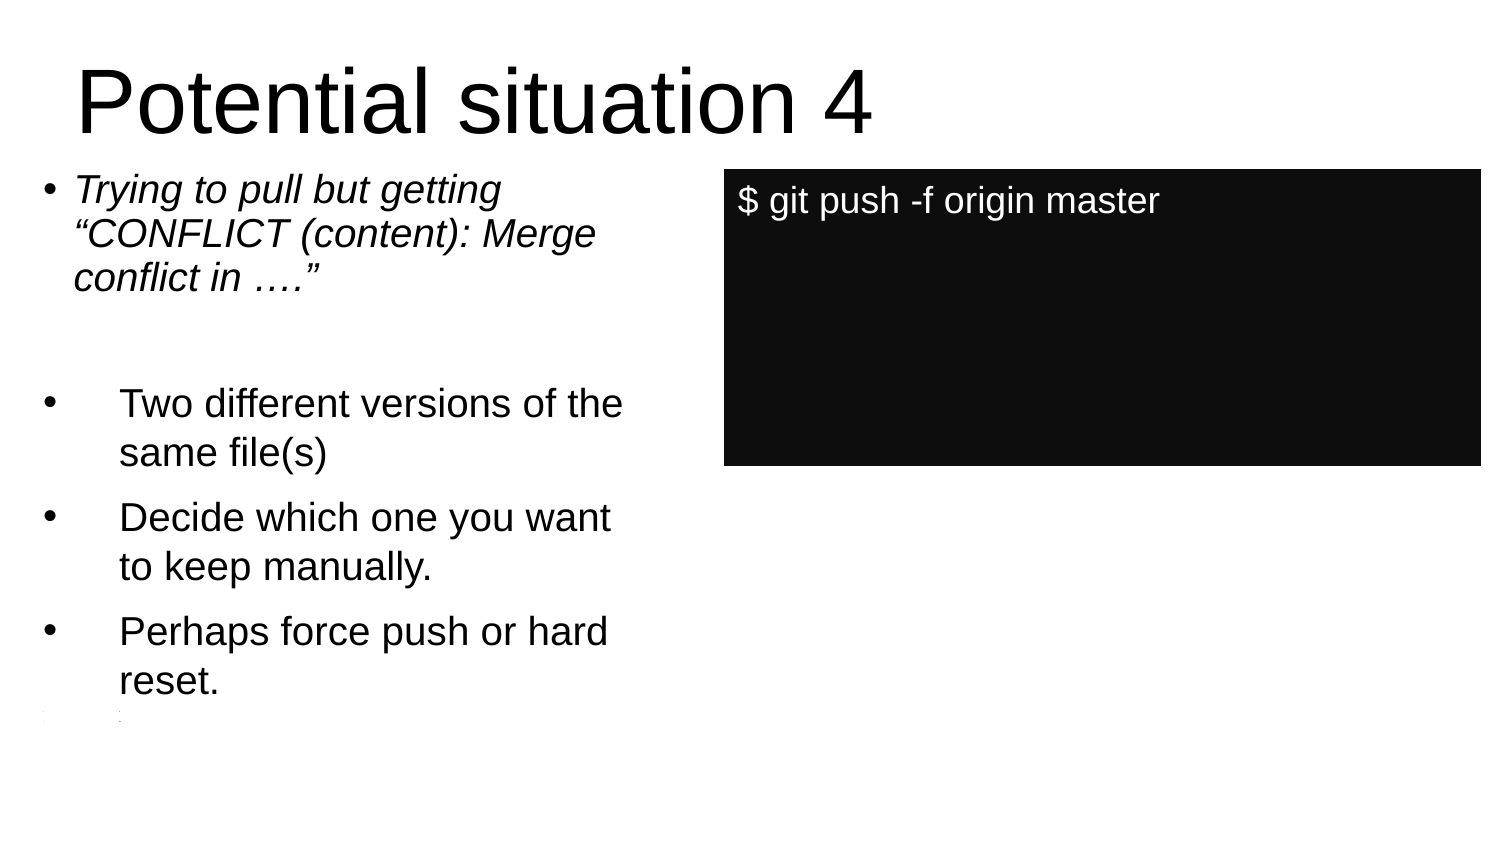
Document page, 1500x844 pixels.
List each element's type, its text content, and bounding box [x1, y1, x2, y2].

title Potential situation 4 [75, 33, 1425, 175]
list Trying to pull but getting “CONFLICT (content): Merge conflict in ….” Two different versions of the same file(s) Decide which one you want to keep manually. Perhaps force push or hard reset. d Se [43, 168, 628, 726]
text_box $ git push -f origin master [723, 168, 1482, 467]
